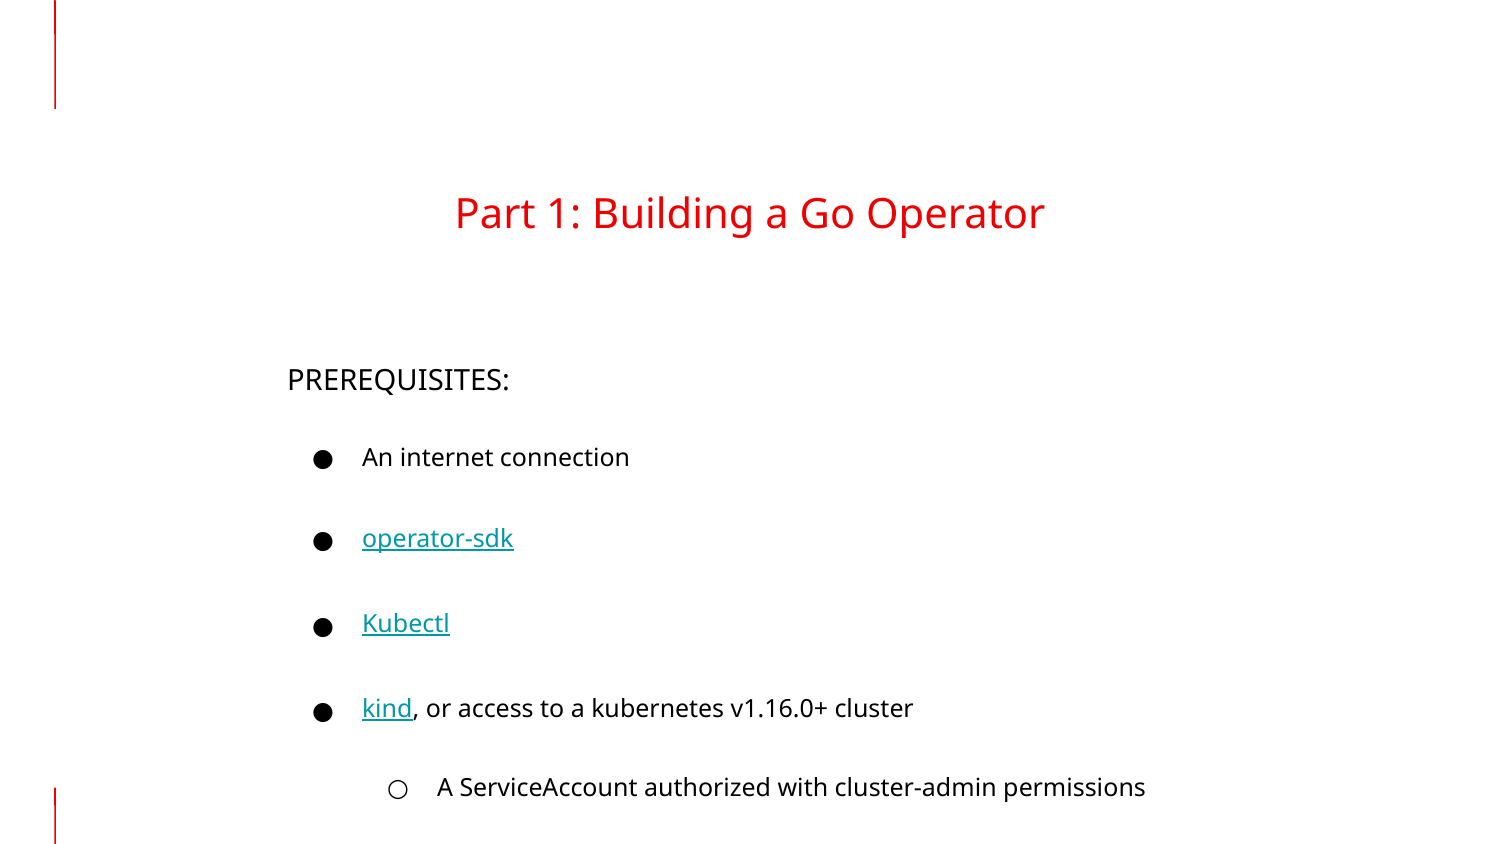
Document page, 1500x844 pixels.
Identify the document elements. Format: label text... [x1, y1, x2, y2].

title Part 1: Building a Go Operator [215, 171, 1285, 291]
text_box PREREQUISITES: An internet connection operator-sdk Kubectl kind, or access to a kubernetes v1.16.0+ cluster A ServiceAccount authorized with cluster-admin permissions [287, 309, 1213, 673]
